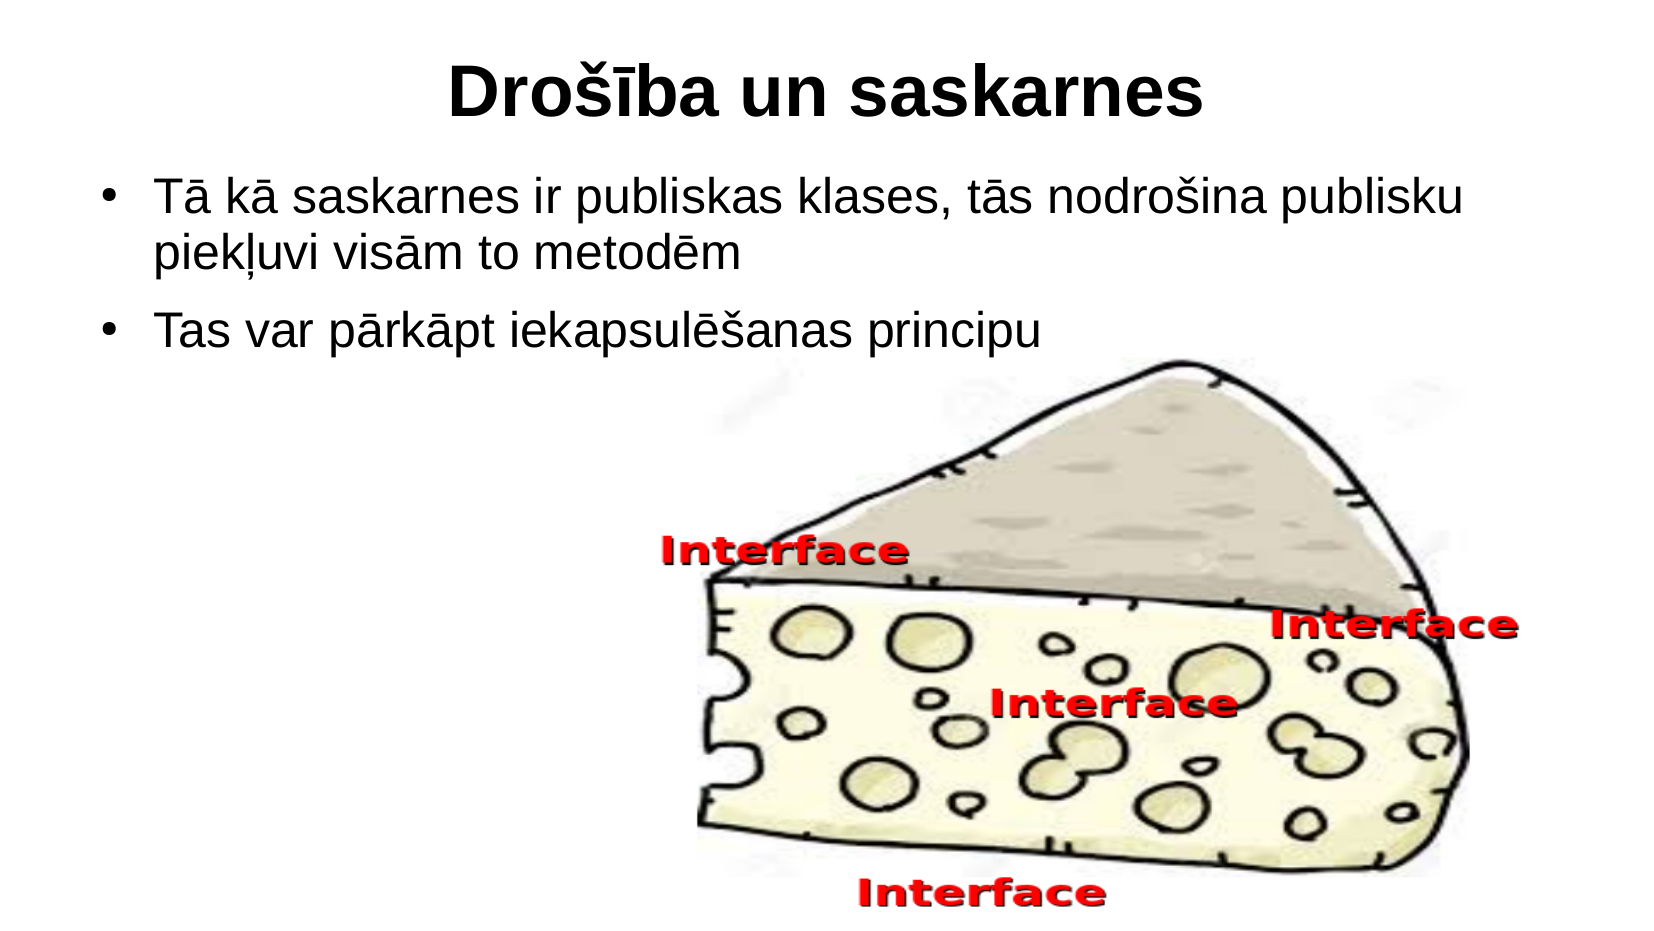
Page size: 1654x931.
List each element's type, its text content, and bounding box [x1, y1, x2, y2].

title Drošība un saskarnes [82, 37, 1571, 147]
picture [555, 304, 1560, 922]
list Tā kā saskarnes ir publiskas klases, tās nodrošina publisku piekļuvi visām to metodēm Tas var pārkāpt iekapsulēšanas principu [82, 168, 1538, 889]
